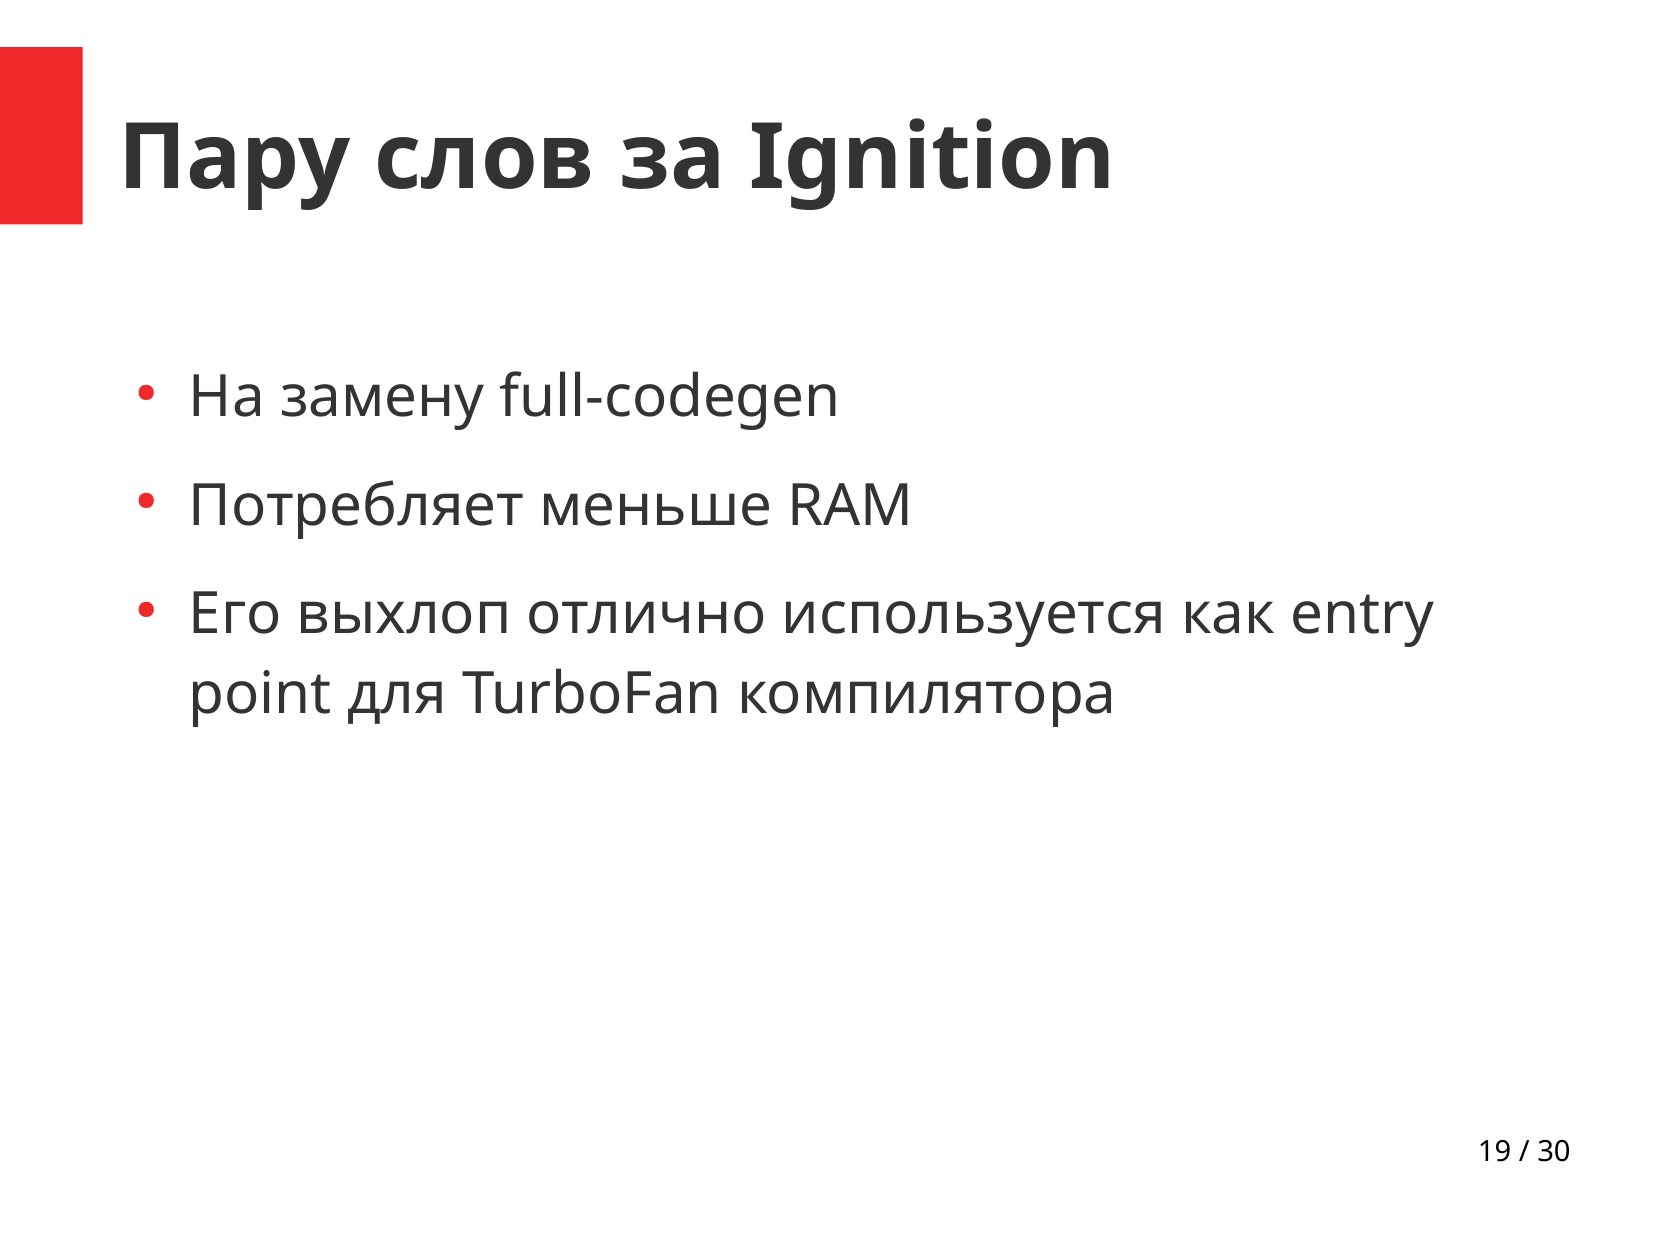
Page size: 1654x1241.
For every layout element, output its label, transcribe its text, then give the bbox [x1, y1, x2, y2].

title Пару слов за Ignition [118, 49, 1571, 257]
list На замену full-codegen Потребляет меньше RAM Его выхлоп отлично используется как entry point для TurboFan компилятора [118, 354, 1536, 1074]
